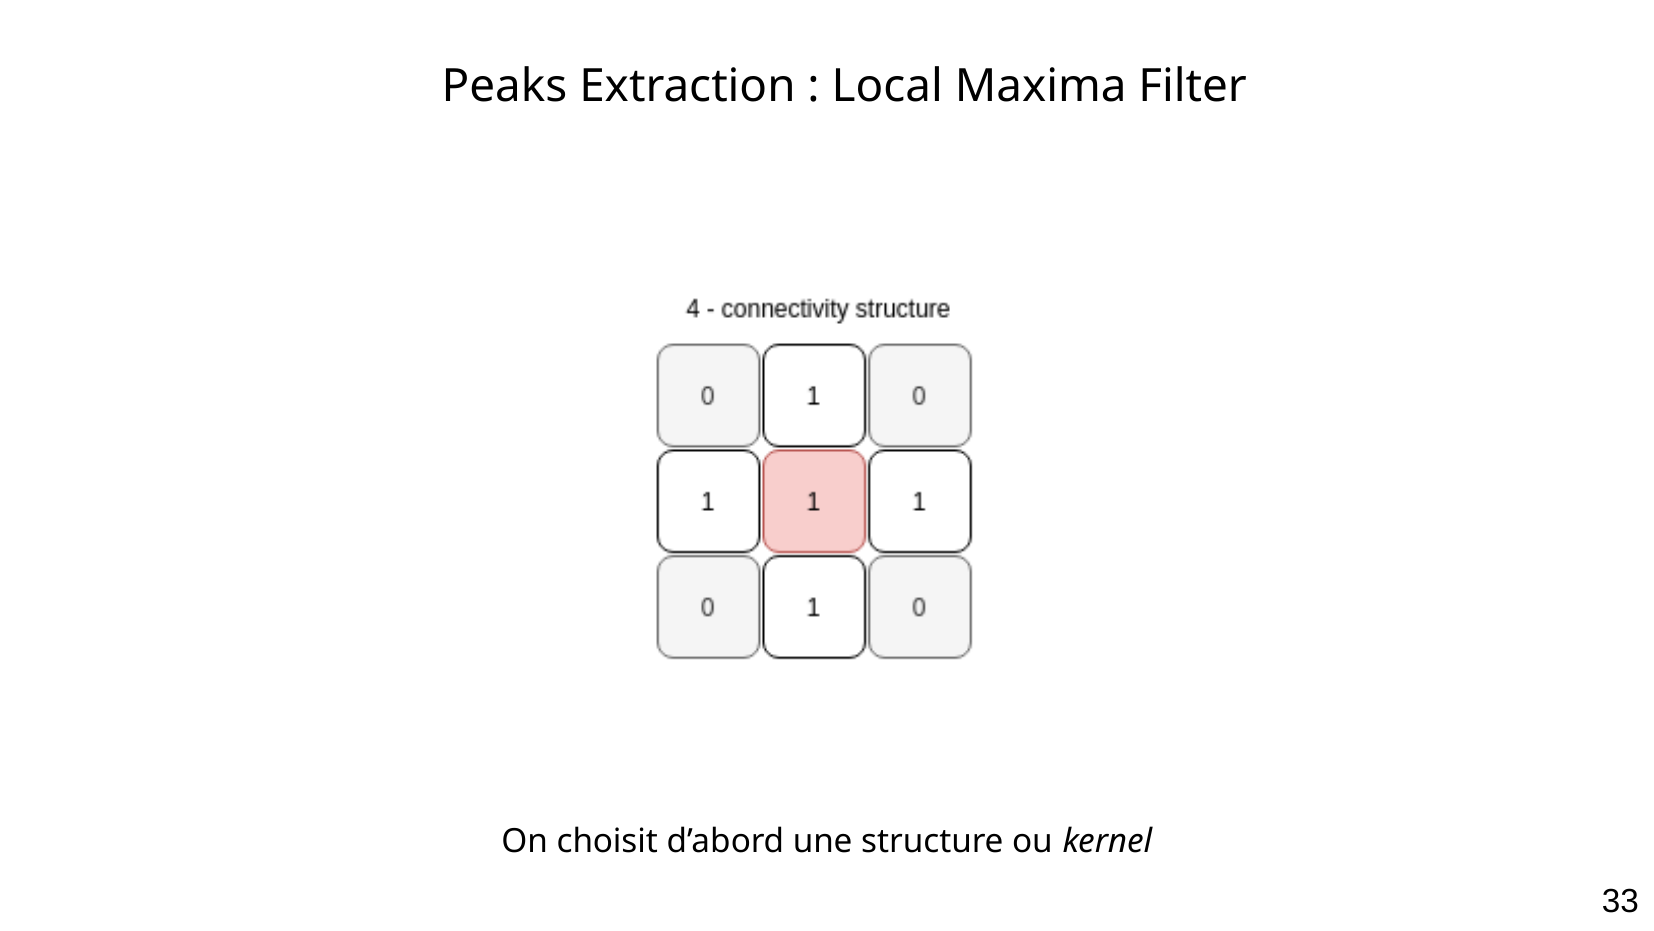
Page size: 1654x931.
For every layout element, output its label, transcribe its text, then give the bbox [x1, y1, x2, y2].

text_box On choisit d’abord une structure ou kernel [136, 809, 1517, 871]
picture [639, 269, 1015, 702]
text_box Peaks Extraction : Local Maxima Filter [242, 45, 1411, 136]
text_box <number> [1024, 874, 1654, 931]
